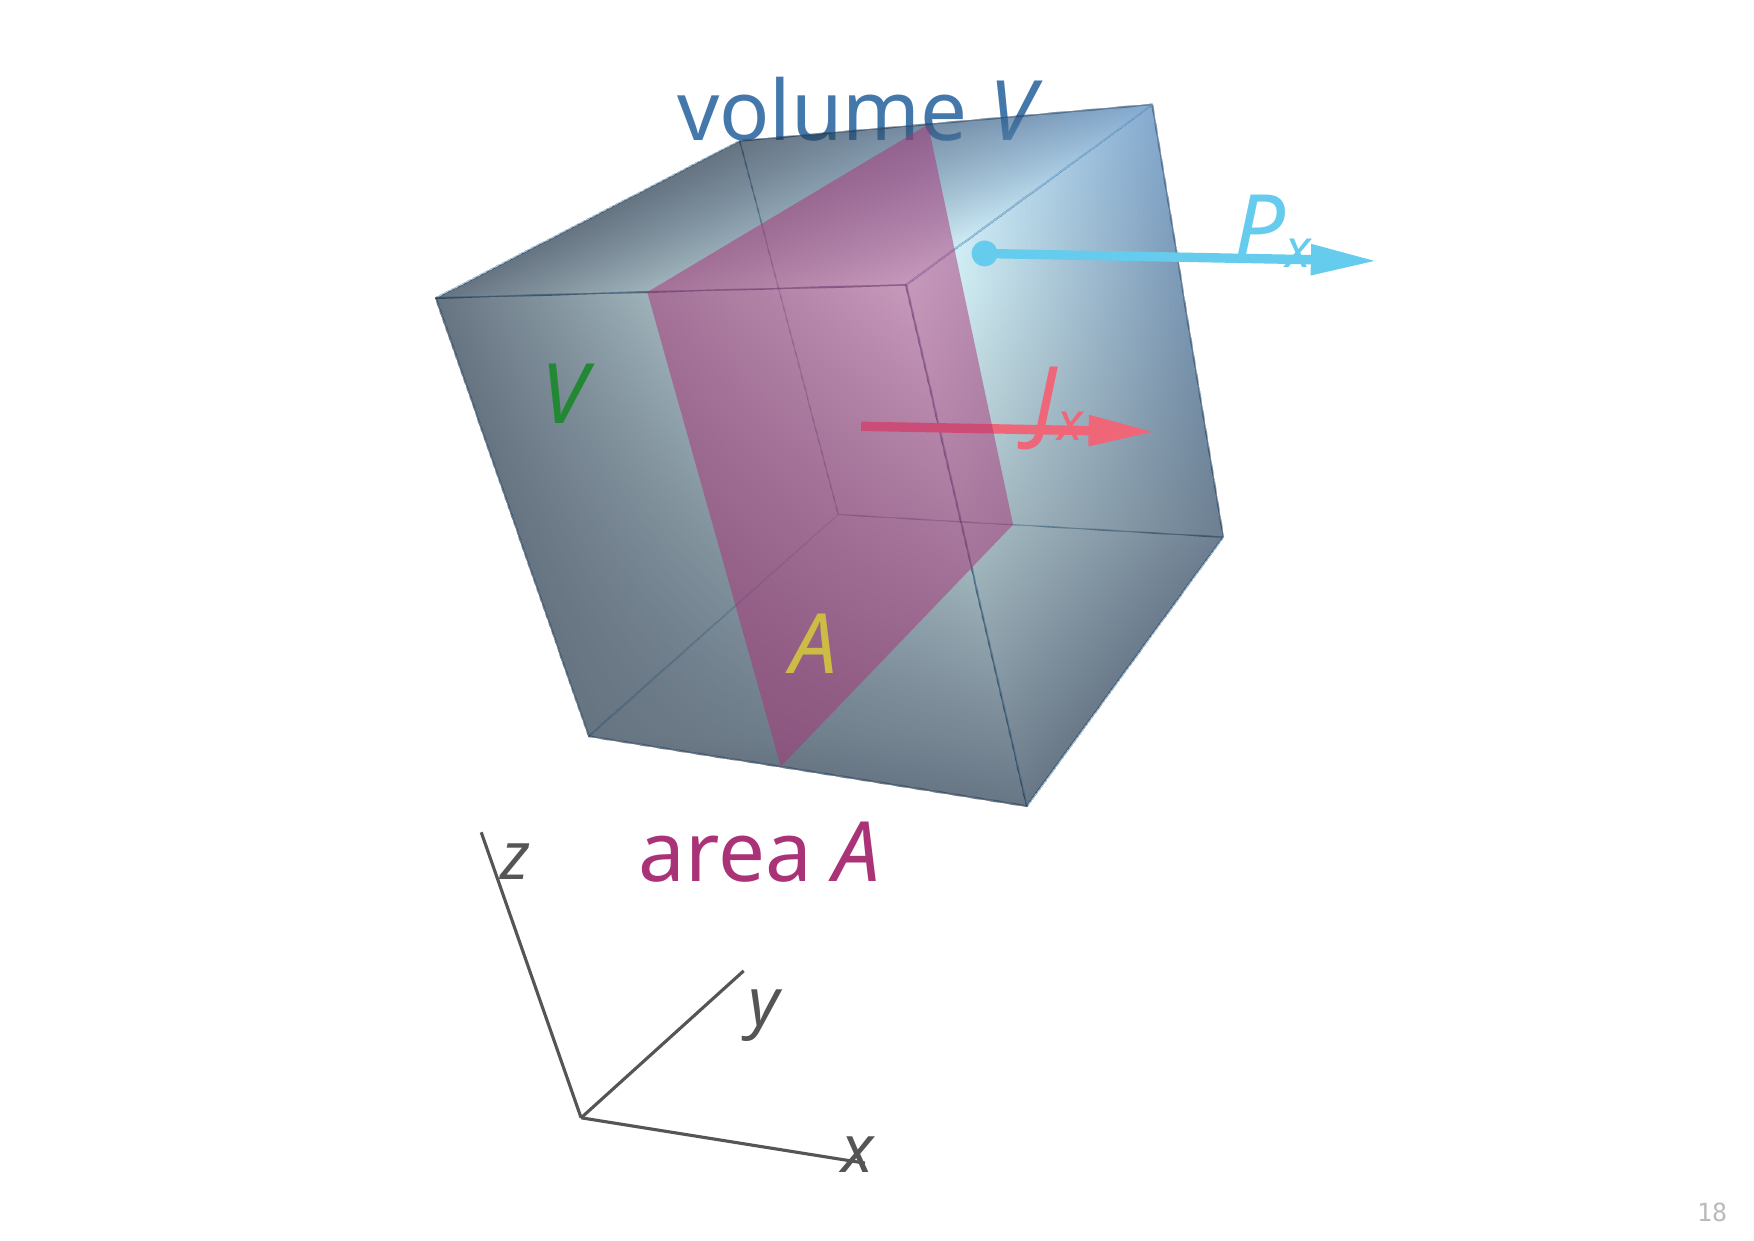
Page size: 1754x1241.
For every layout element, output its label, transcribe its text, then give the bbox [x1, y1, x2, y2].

text_box y [733, 946, 775, 1029]
text_box V [526, 327, 617, 426]
text_box area A [623, 784, 890, 883]
text_box z [486, 801, 525, 883]
text_box Px [1218, 154, 1332, 254]
text_box Jx [1017, 327, 1105, 425]
text_box x [827, 1094, 868, 1176]
text_box volume V [662, 43, 1054, 142]
text_box A [775, 577, 866, 676]
text_box [647, 124, 1014, 767]
